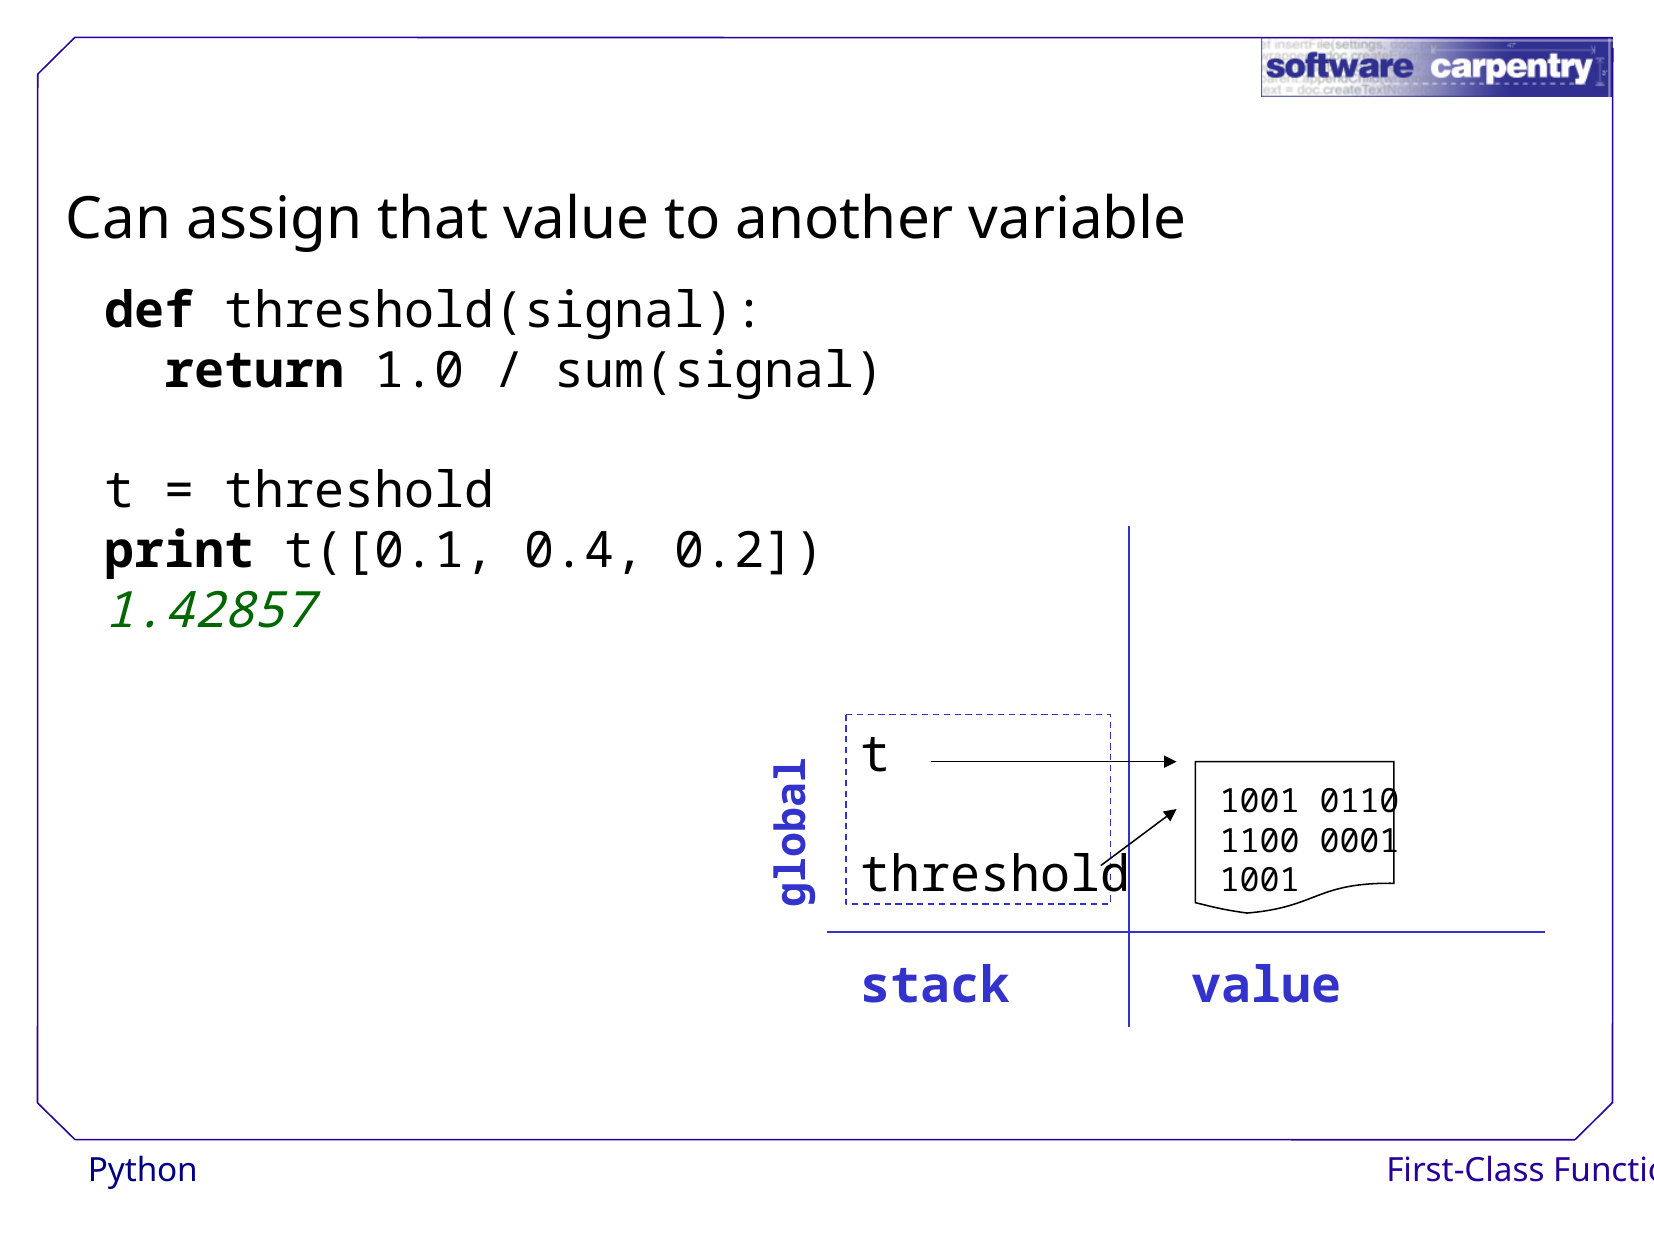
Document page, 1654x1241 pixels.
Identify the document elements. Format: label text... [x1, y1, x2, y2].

picture [1261, 39, 1613, 97]
text_box t threshold [845, 714, 1111, 904]
text_box def threshold(signal): return 1.0 / sum(signal) t = threshold print t([0.1, 0.4, 0.2]) 1.42857 [89, 270, 894, 677]
text_box value [1176, 950, 1442, 1027]
text_box 1001 0110 1100 0001 1001 [1204, 771, 1375, 904]
text_box Can assign that value to another variable [51, 138, 1352, 259]
text_box stack [845, 950, 1111, 1027]
text_box global [760, 761, 837, 923]
